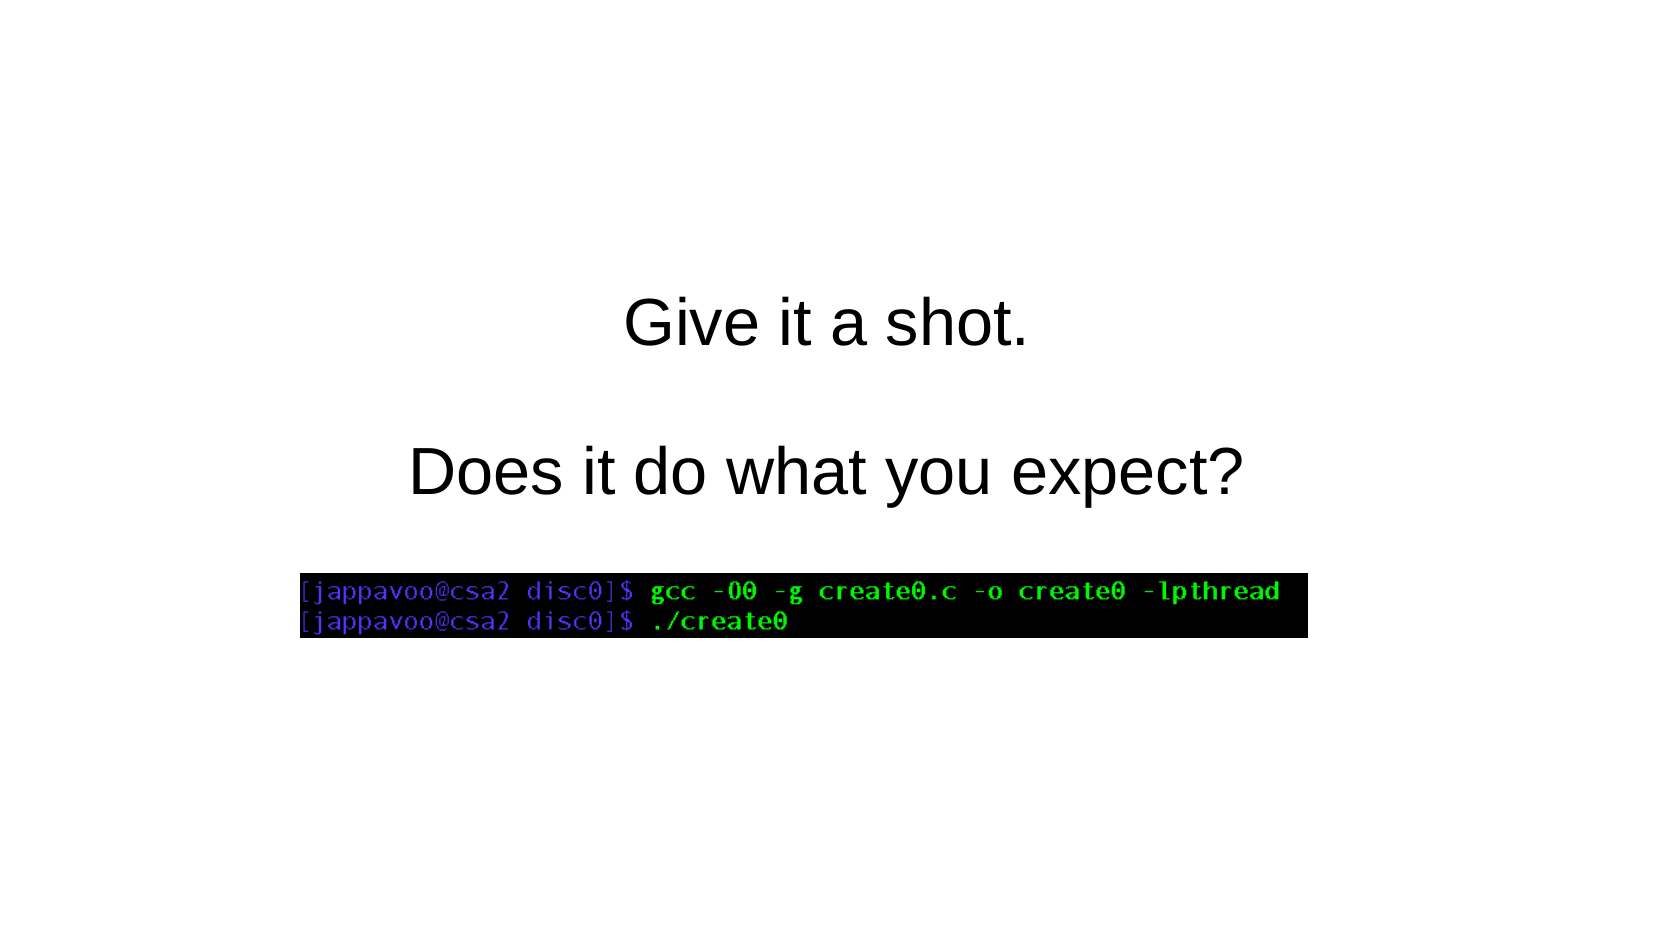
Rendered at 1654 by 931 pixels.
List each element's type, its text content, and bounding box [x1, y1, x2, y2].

picture [300, 573, 1308, 638]
subtitle Give it a shot. Does it do what you expect? [82, 37, 1571, 757]
